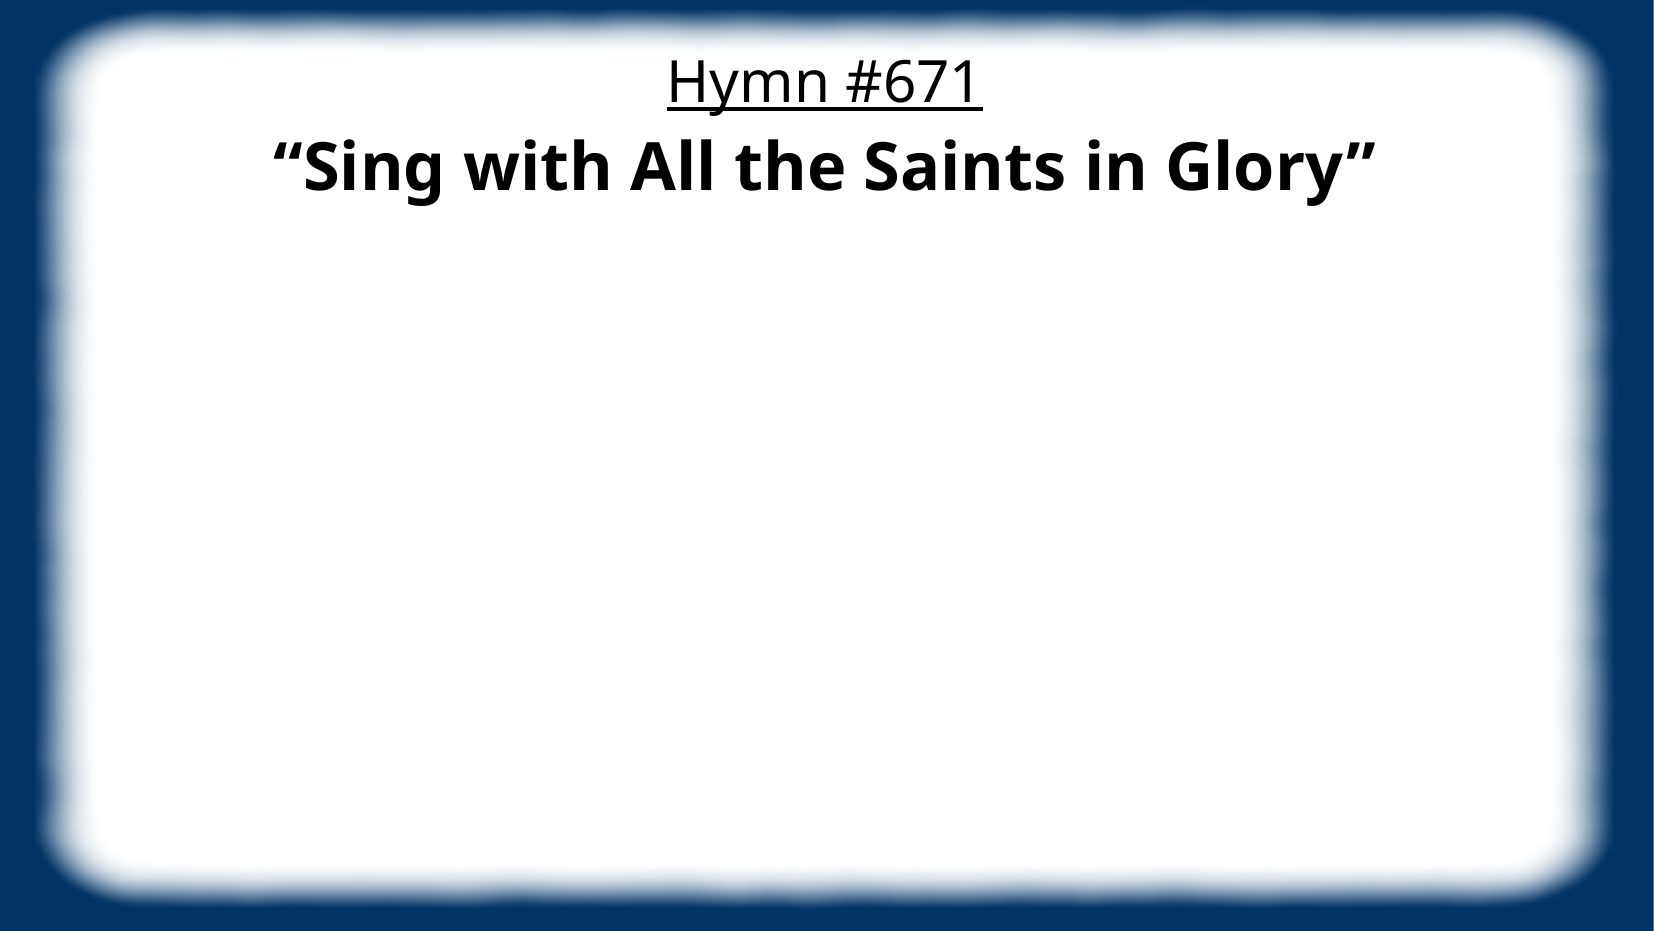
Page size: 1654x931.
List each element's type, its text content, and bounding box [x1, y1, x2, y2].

picture [0, 0, 1654, 931]
text_box Hymn #671 “Sing with All the Saints in Glory” [75, 32, 1576, 303]
